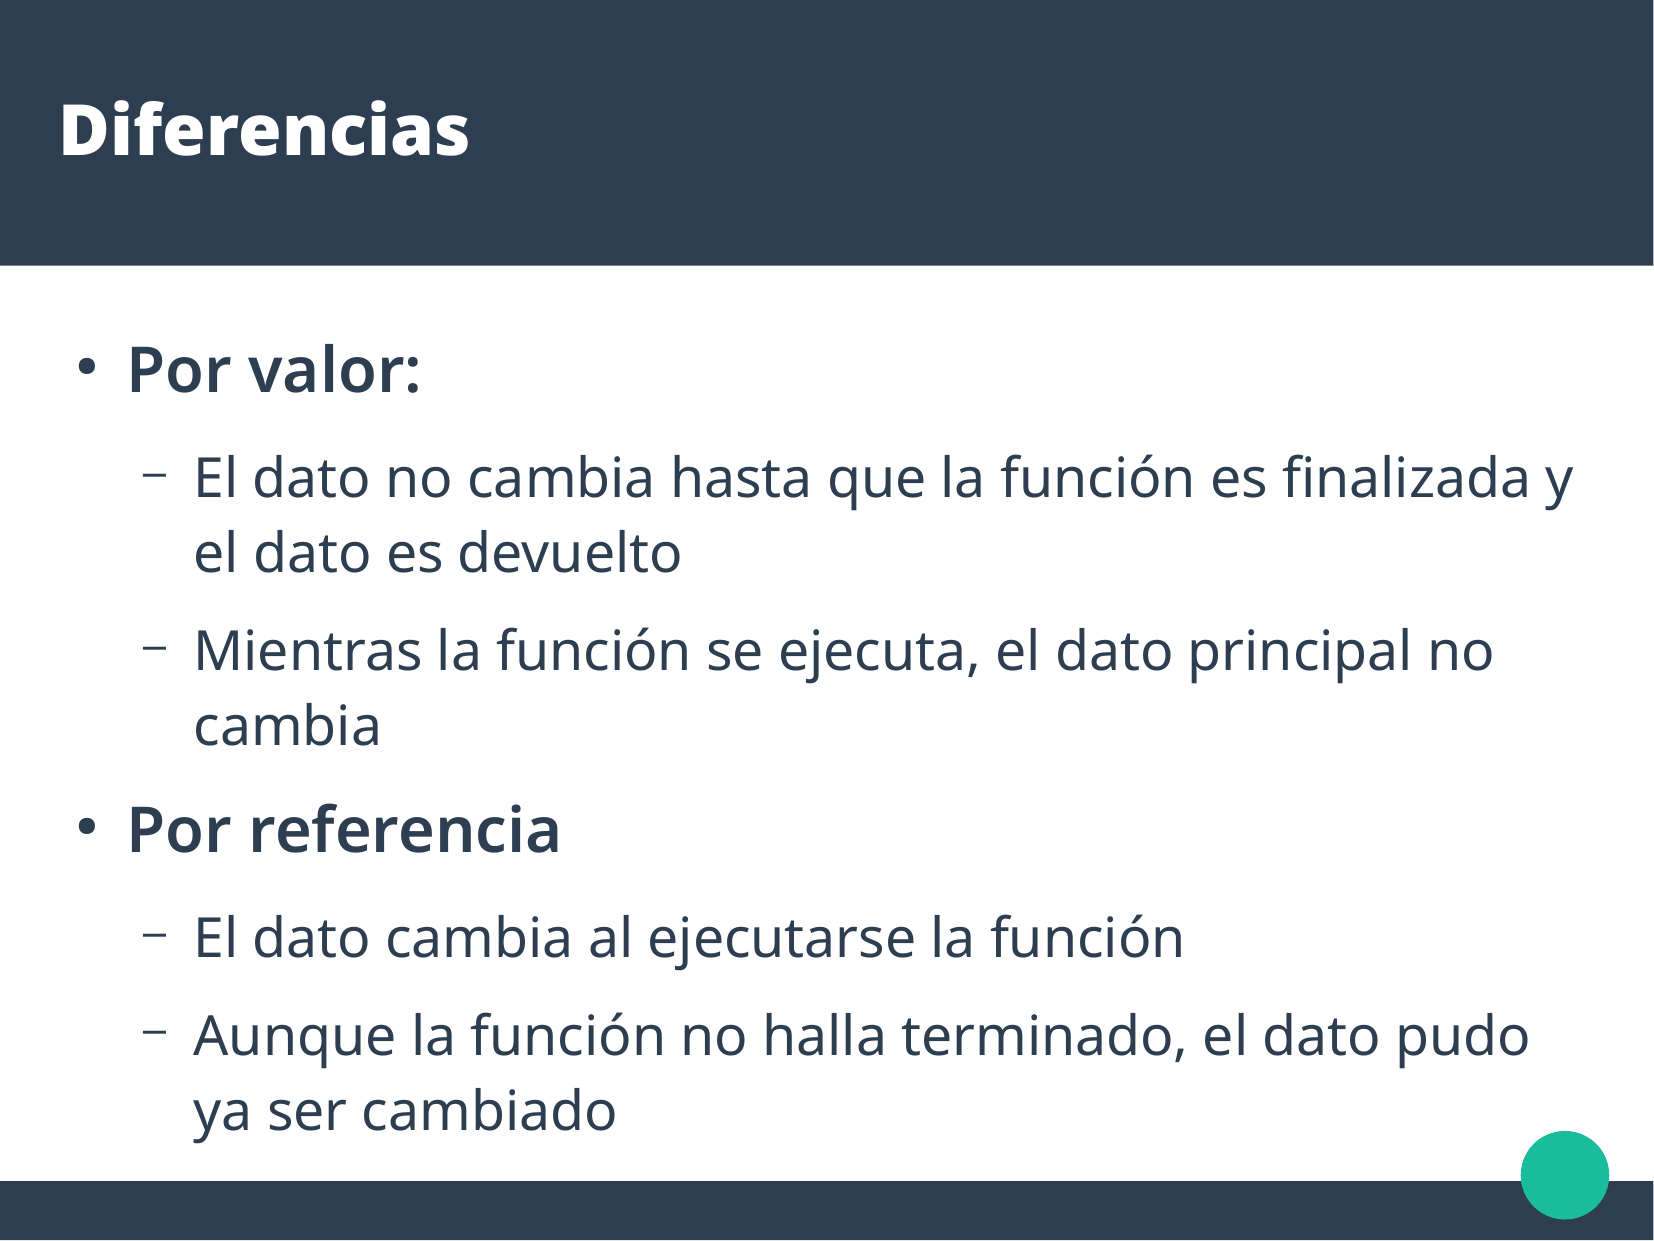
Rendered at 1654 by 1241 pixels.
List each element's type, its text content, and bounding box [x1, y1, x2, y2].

title Diferencias [59, 49, 1595, 207]
list Por valor: El dato no cambia hasta que la función es finalizada y el dato es devuelto Mientras la función se ejecuta, el dato principal no cambia Por referencia El dato cambia al ejecutarse la función Aunque la función no halla terminado, el dato pudo ya ser cambiado [59, 324, 1595, 1152]
